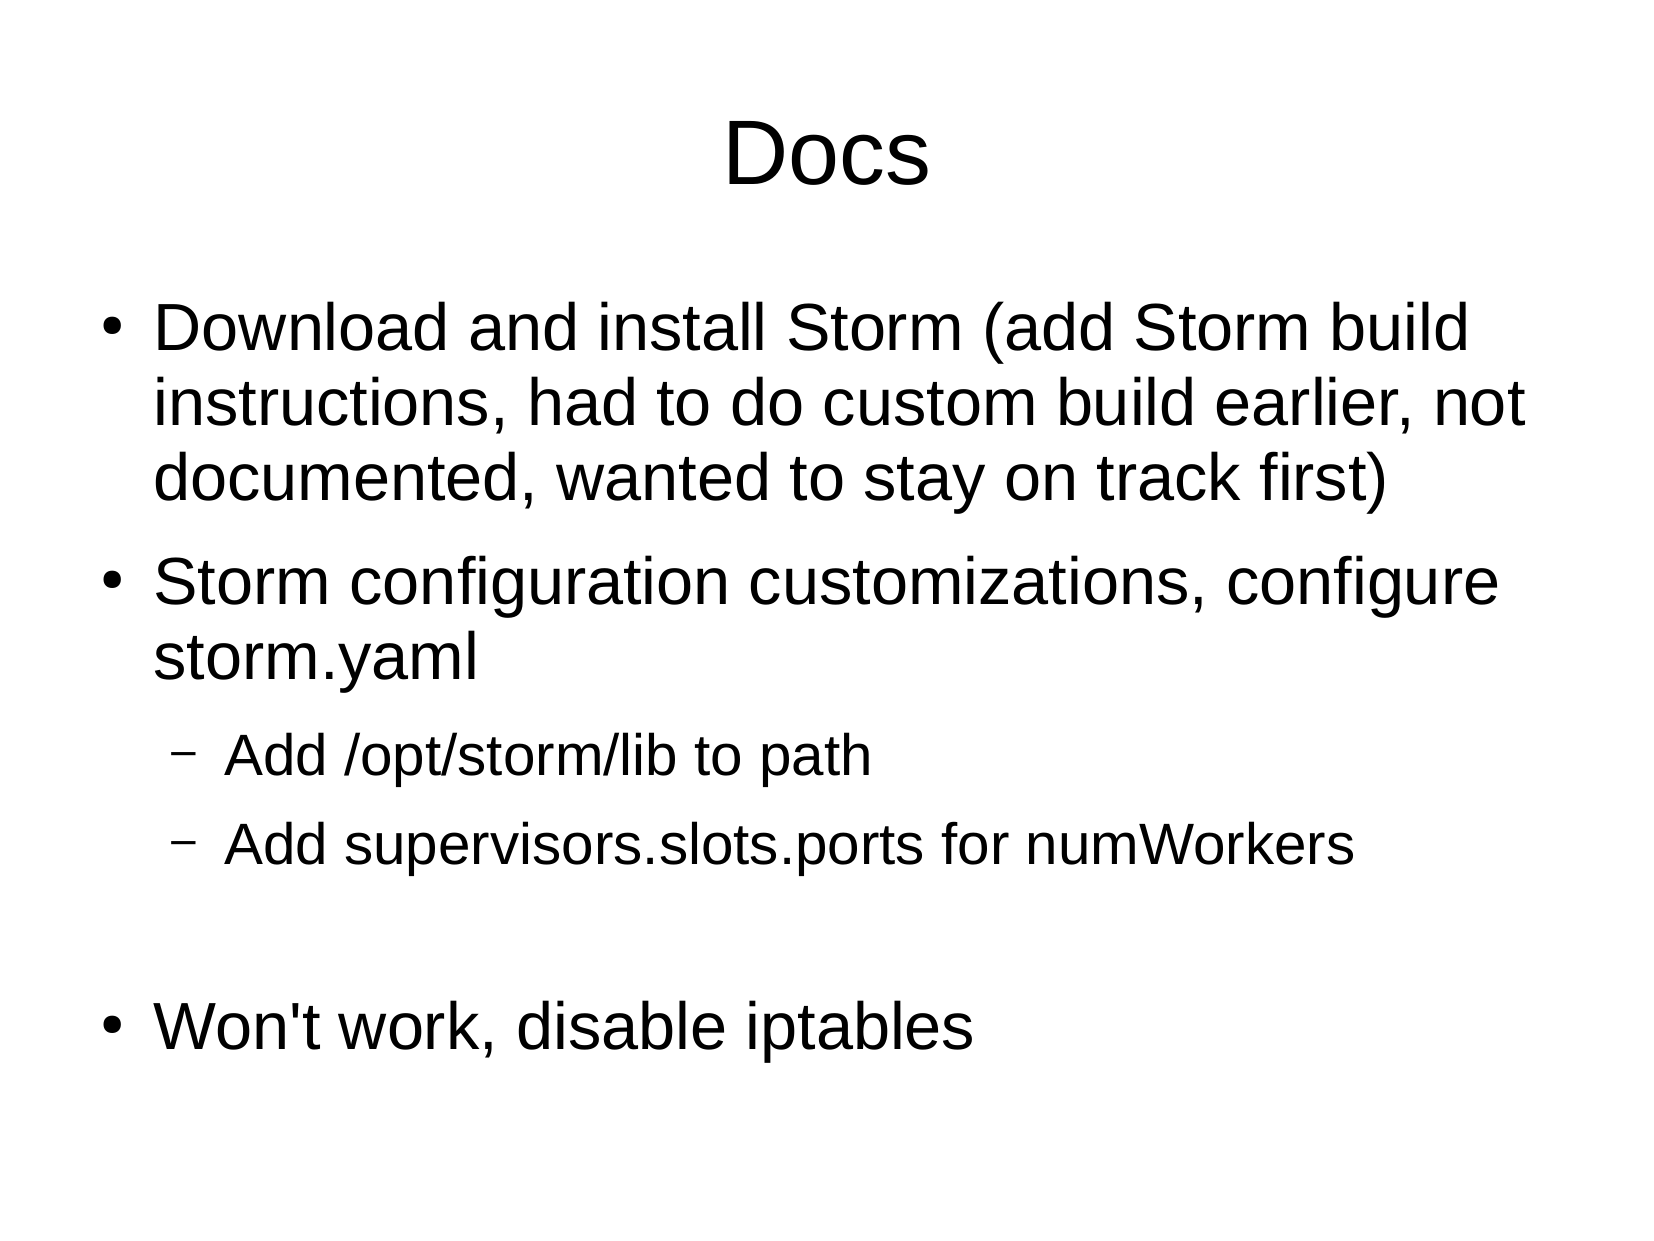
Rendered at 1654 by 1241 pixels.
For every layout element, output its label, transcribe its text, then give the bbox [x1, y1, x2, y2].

title Docs [82, 49, 1571, 257]
list Download and install Storm (add Storm build instructions, had to do custom build earlier, not documented, wanted to stay on track first) Storm configuration customizations, configure storm.yaml Add /opt/storm/lib to path Add supervisors.slots.ports for numWorkers Won't work, disable iptables [82, 290, 1571, 1109]
